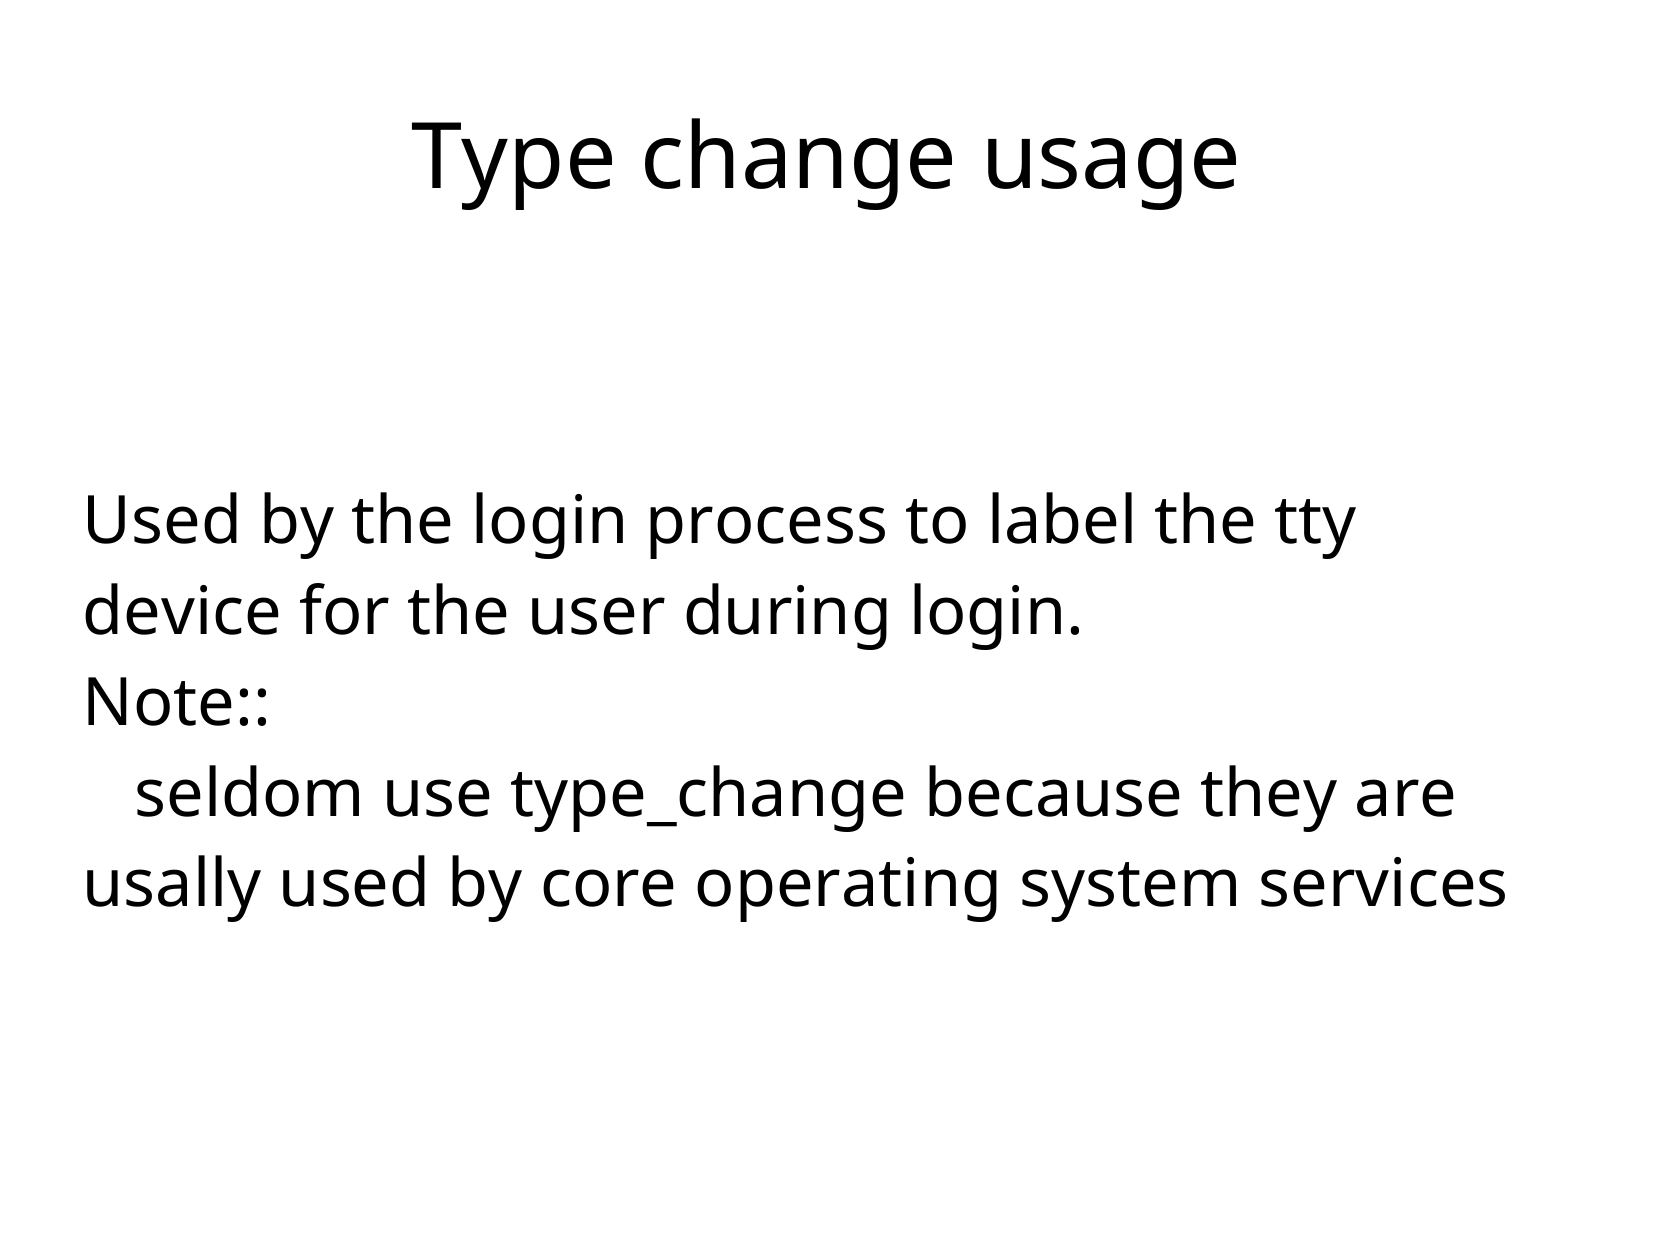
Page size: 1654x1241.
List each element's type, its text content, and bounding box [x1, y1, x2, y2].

title Type change usage [82, 56, 1571, 250]
subtitle Used by the login process to label the tty device for the user during login. Note:: seldom use type_change because they are usally used by core operating system services [82, 297, 1571, 1102]
